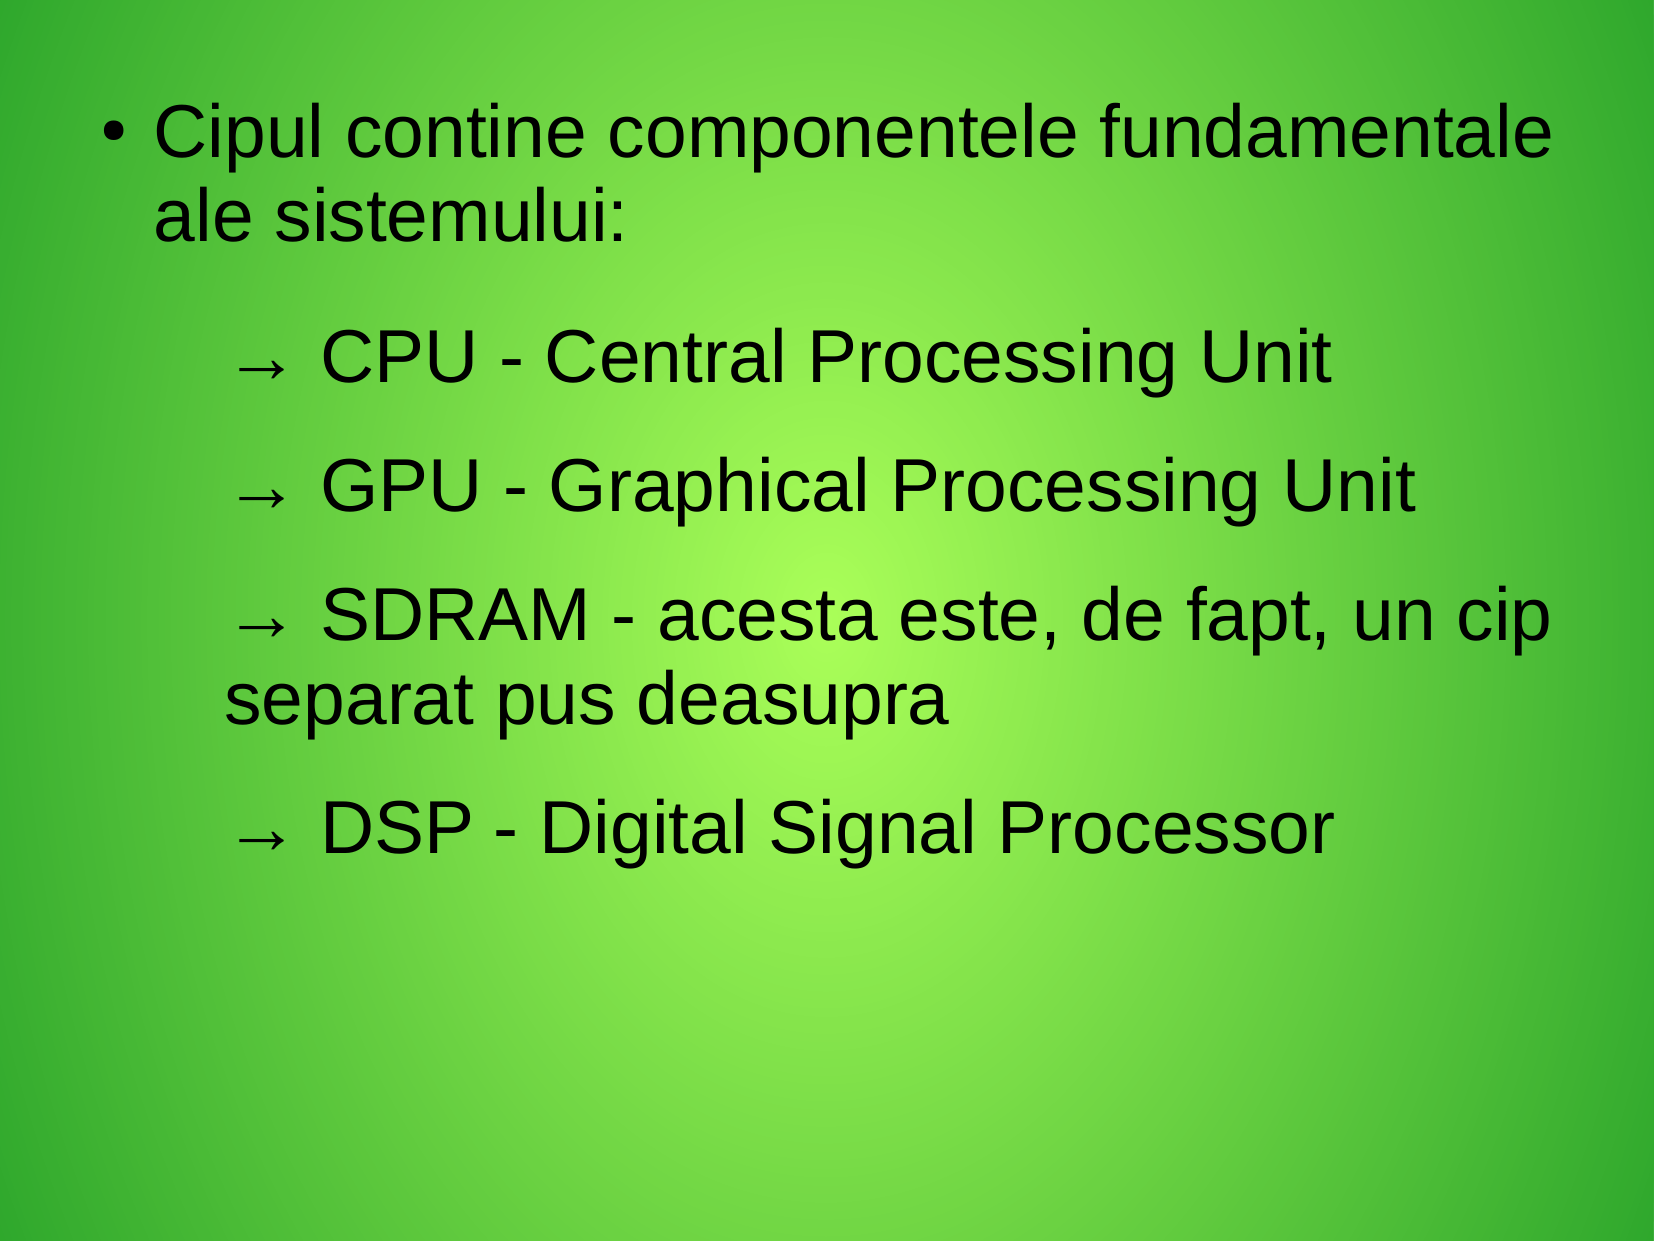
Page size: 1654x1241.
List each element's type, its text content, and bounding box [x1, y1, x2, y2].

list Cipul contine componentele fundamentale ale sistemului: → CPU - Central Processing Unit → GPU - Graphical Processing Unit → SDRAM - acesta este, de fapt, un cip separat pus deasupra → DSP - Digital Signal Processor [82, 90, 1571, 1010]
